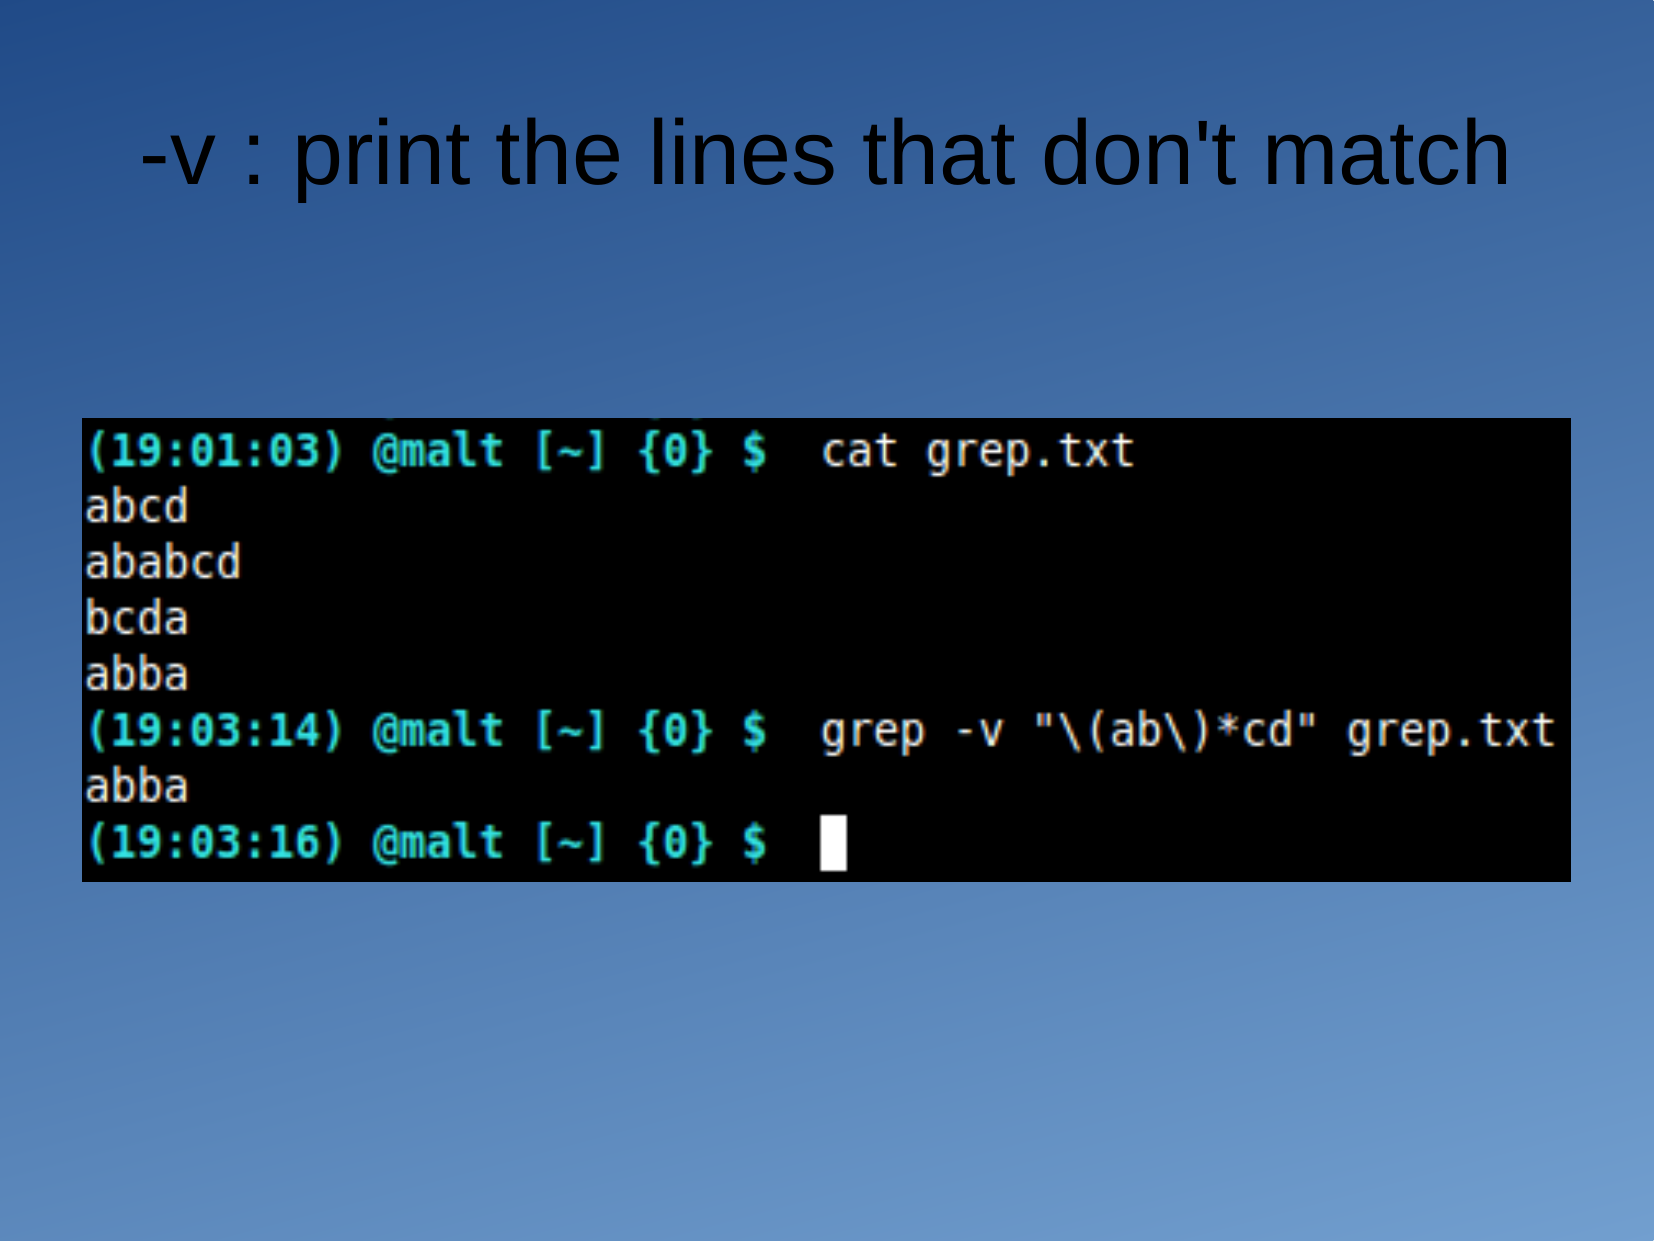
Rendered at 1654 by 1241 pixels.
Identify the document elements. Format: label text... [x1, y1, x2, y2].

picture [82, 418, 1571, 882]
title -v : print the lines that don't match [82, 49, 1571, 257]
